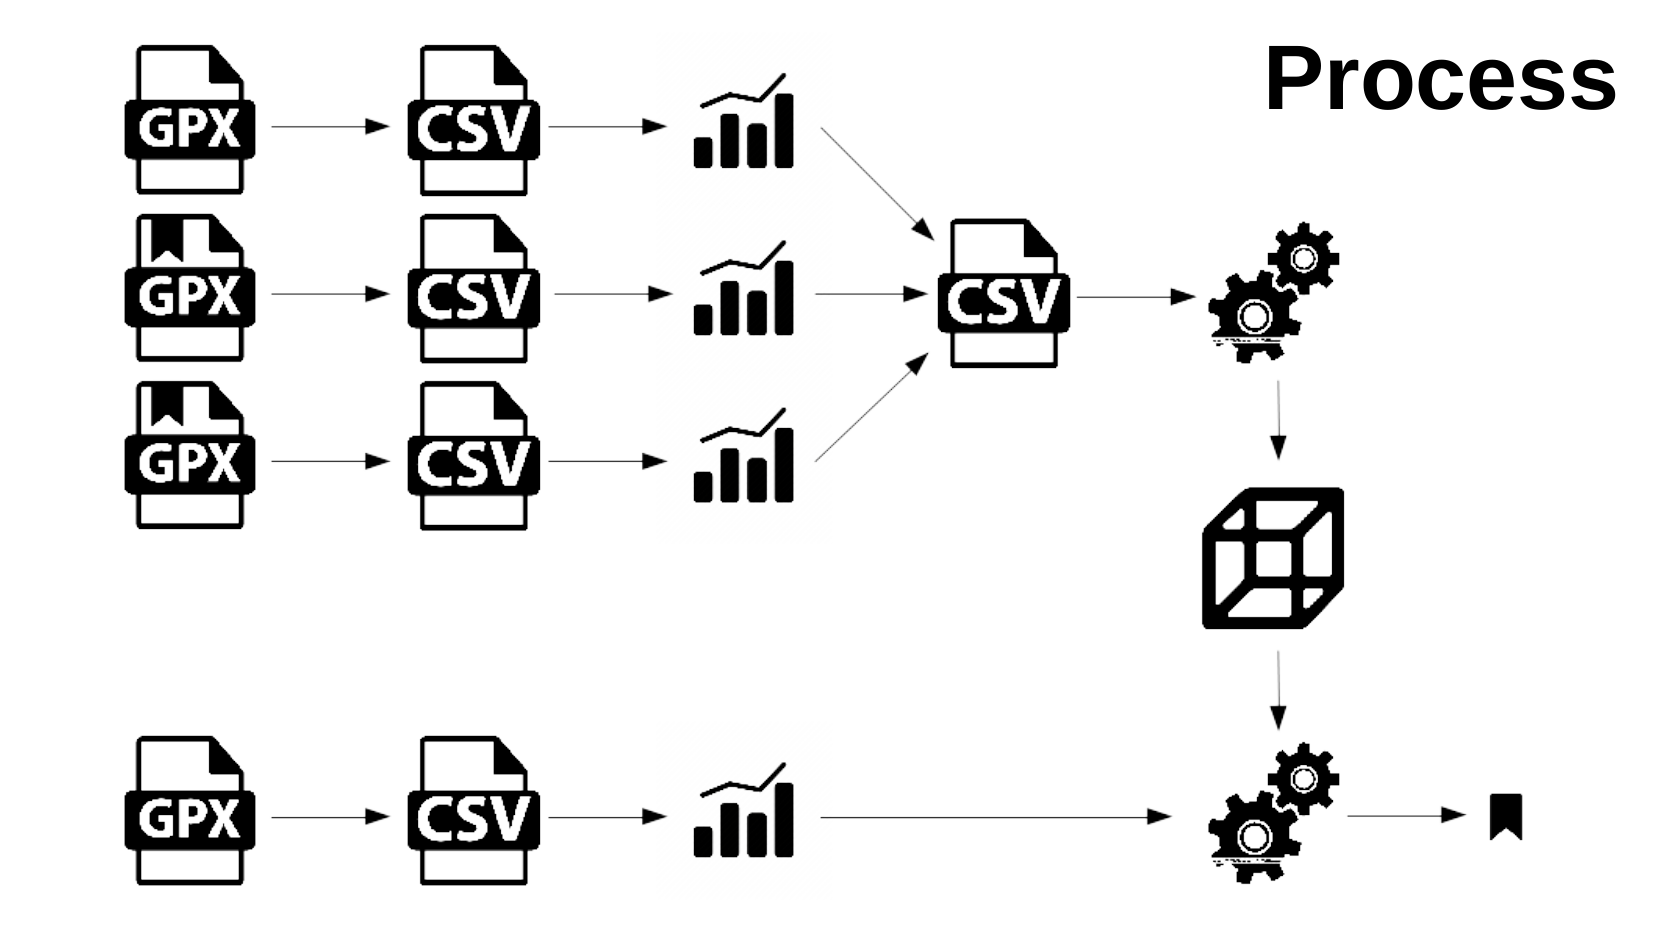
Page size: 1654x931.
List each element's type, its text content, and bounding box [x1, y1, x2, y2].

picture [98, 31, 1576, 901]
title Process [82, 0, 1621, 156]
